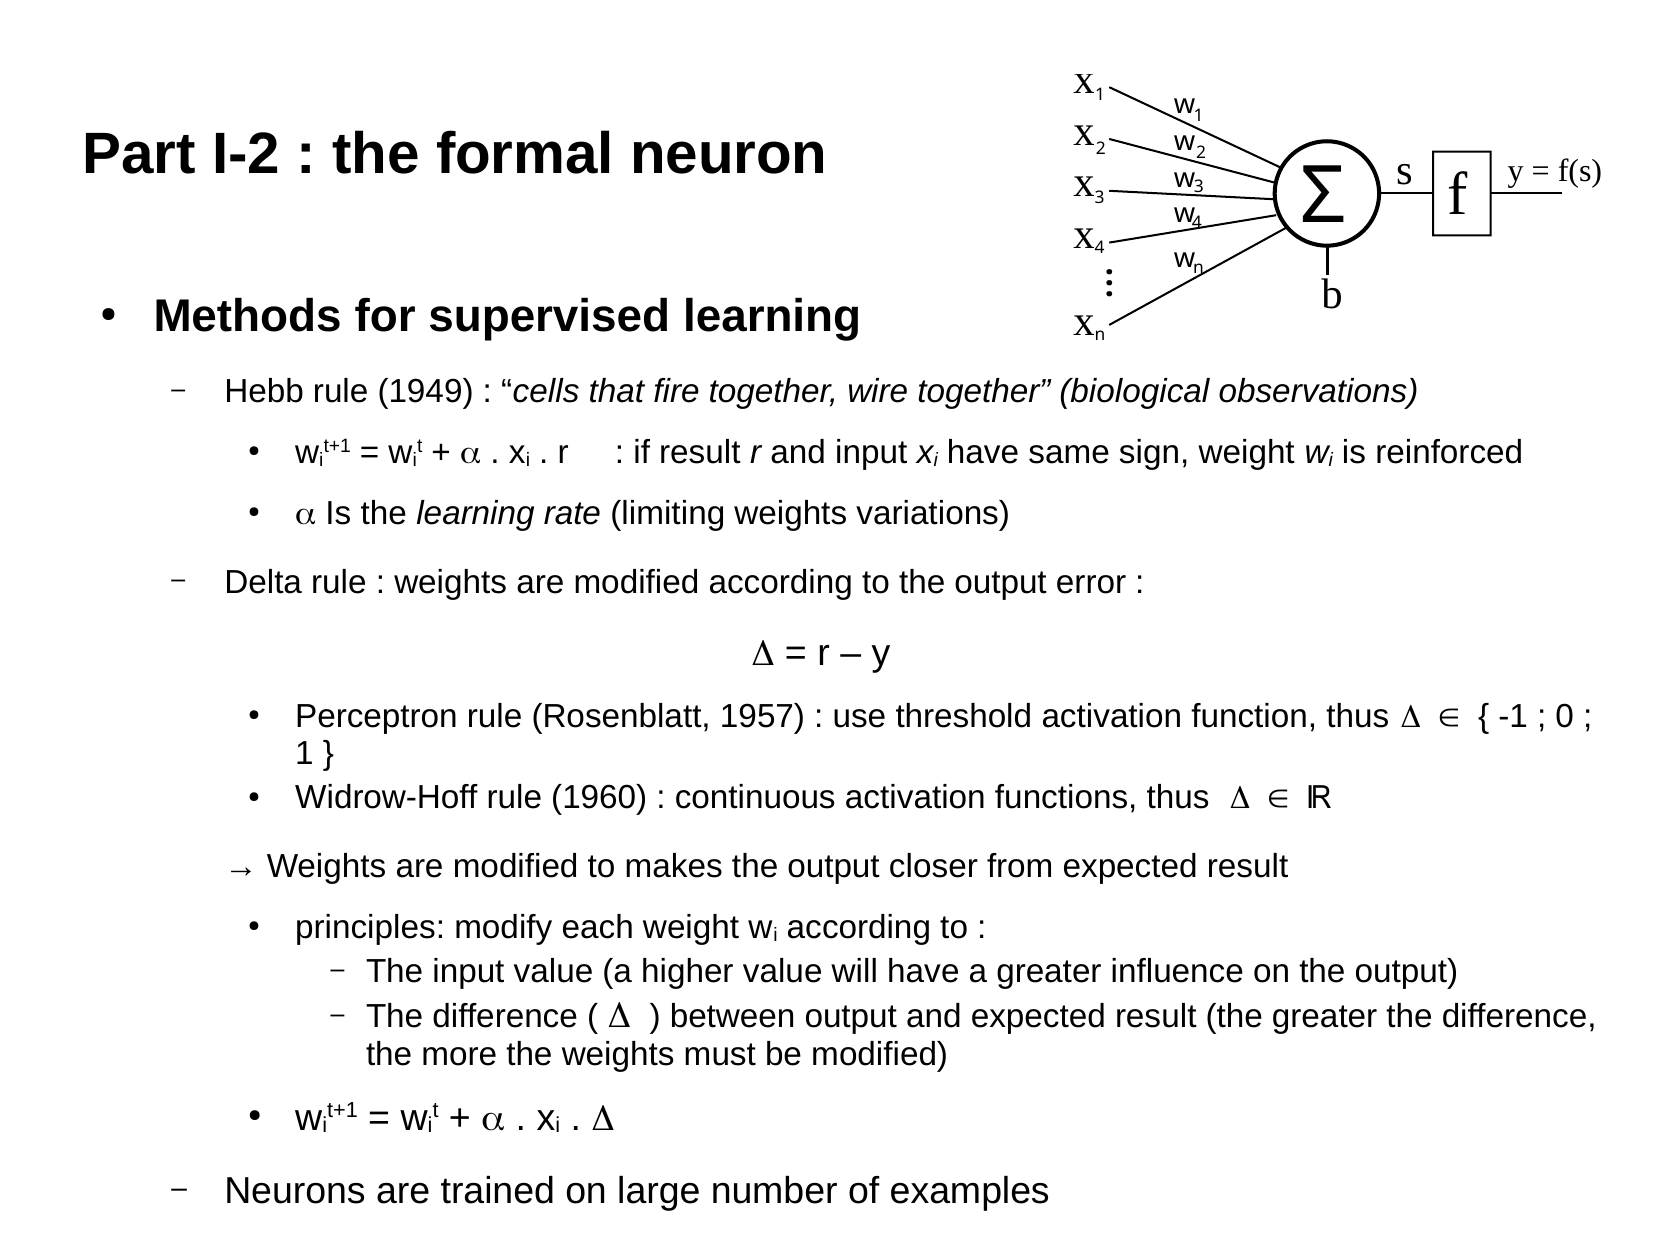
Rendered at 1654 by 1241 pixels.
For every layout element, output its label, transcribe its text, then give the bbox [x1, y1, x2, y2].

picture [1073, 74, 1619, 341]
title Part I-2 : the formal neuron [82, 49, 1571, 257]
list Methods for supervised learning Hebb rule (1949) : “cells that fire together, wire together” (biological observations) wit+1 = wit + a . xi . r : if result r and input xi have same sign, weight wi is reinforced a Is the learning rate (limiting weights variations) Delta rule : weights are modified according to the output error : D = r – y Perceptron rule (Rosenblatt, 1957) : use threshold activation function, thus D ∈ { -1 ; 0 ; 1 } Widrow-Hoff rule (1960) : continuous activation functions, thus D ∈ ℝ → Weights are modified to makes the output closer from expected result principles: modify each weight wi according to : The input value (a higher value will have a greater influence on the output) The difference ( D ) between output and expected result (the greater the difference, the more the weights must be modified) wit+1 = wit + a . xi . D Neurons are trained on large number of examples [82, 290, 1637, 1241]
